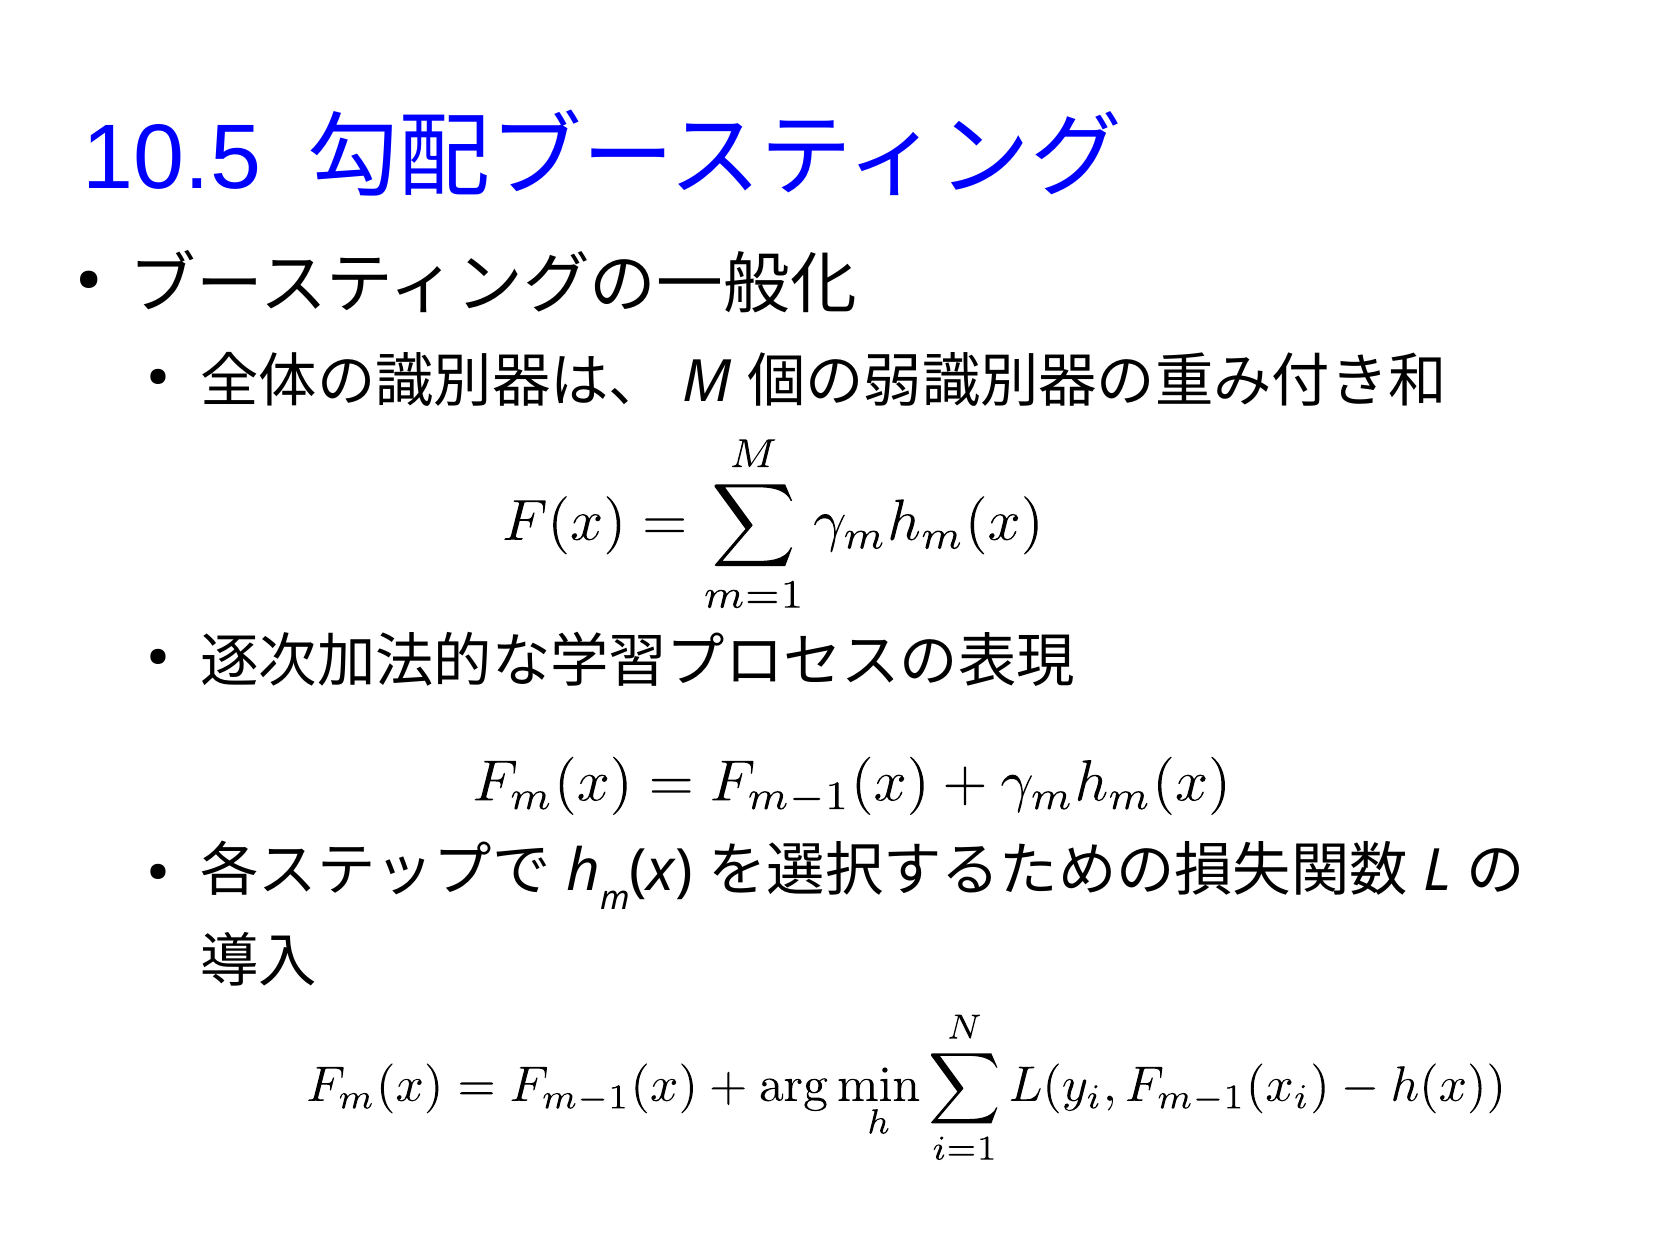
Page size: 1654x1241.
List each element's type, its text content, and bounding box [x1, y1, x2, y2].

list ブースティングの一般化 全体の識別器は、M個の弱識別器の重み付き和 逐次加法的な学習プロセスの表現 各ステップでhm(x)を選択するための損失関数Lの導入 [59, 236, 1548, 1140]
text_box [306, 1014, 1506, 1161]
text_box [472, 756, 1231, 815]
text_box [501, 439, 1044, 609]
title 10.5 勾配ブースティング [82, 49, 1571, 257]
